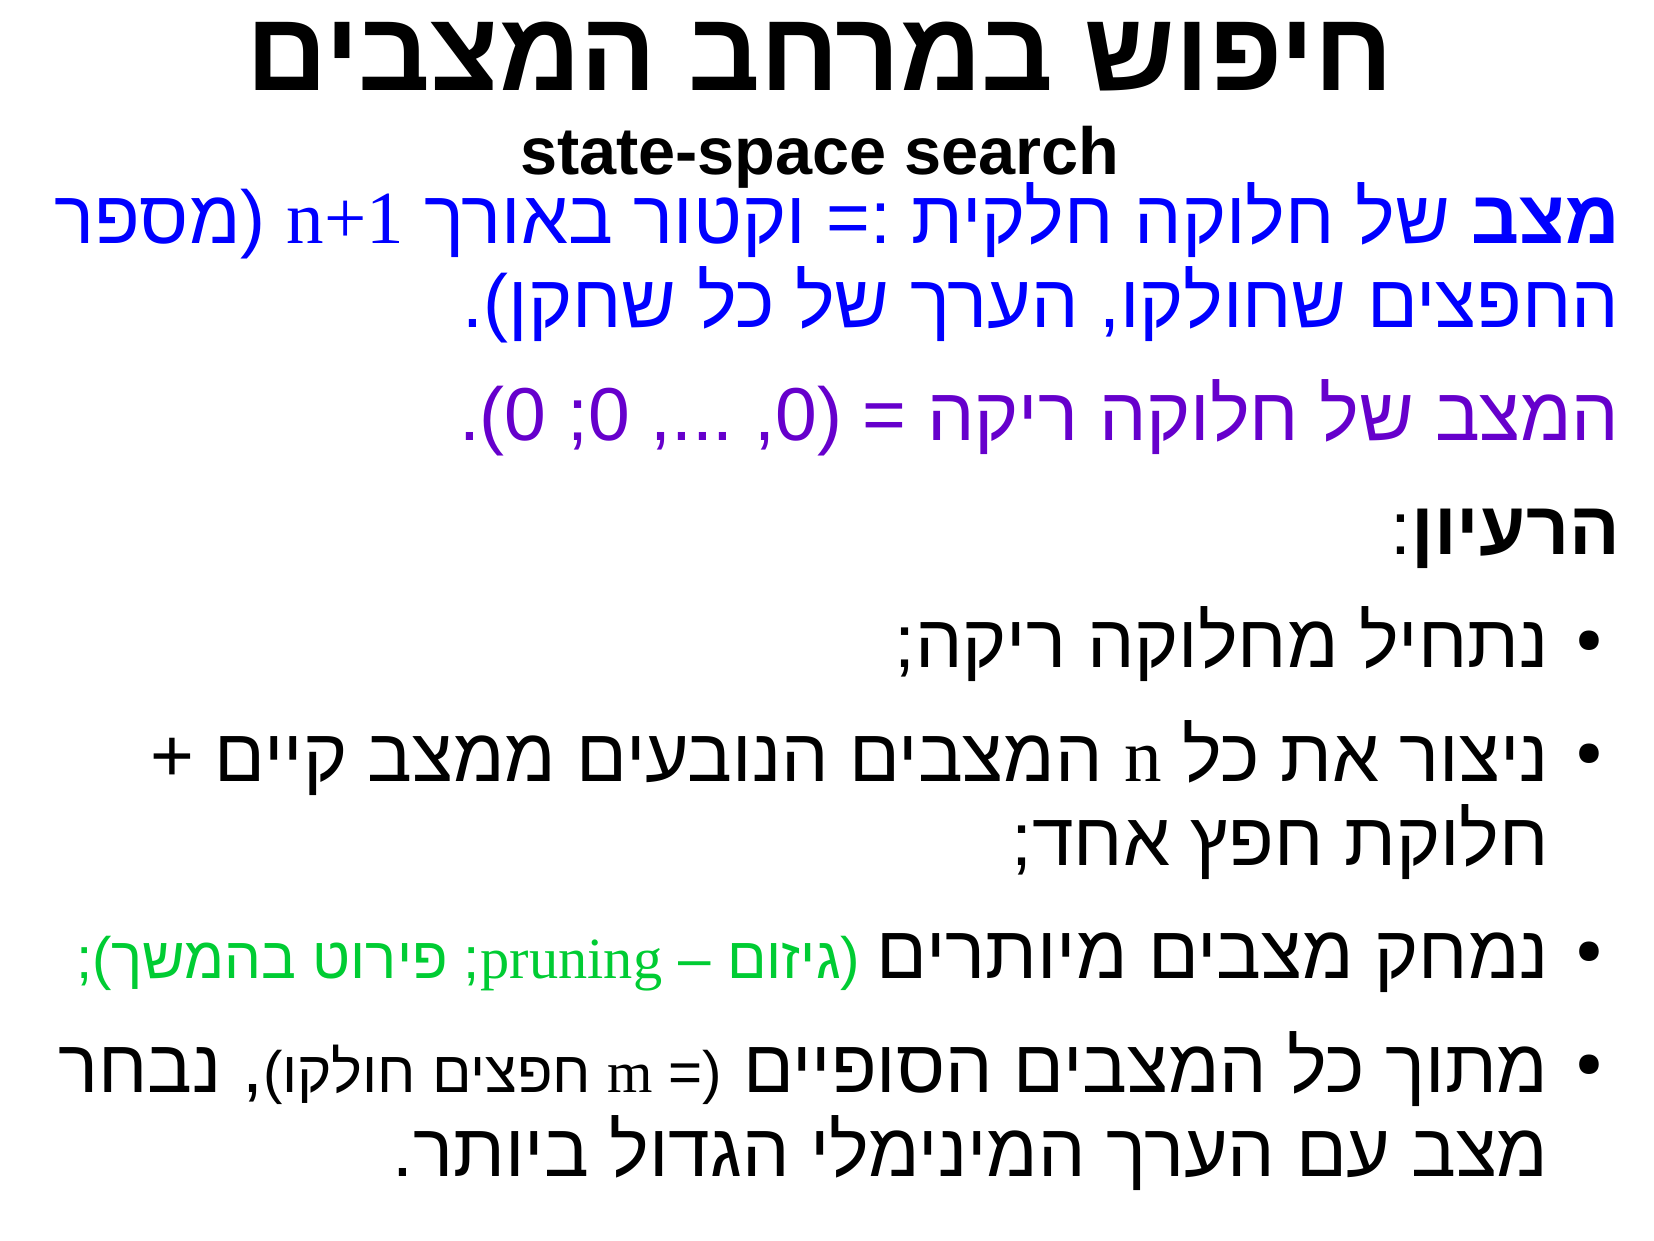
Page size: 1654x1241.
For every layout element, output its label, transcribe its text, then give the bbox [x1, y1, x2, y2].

title חיפוש במרחב המצבים state-space search [0, 0, 1647, 189]
list מצב של חלוקה חלקית := וקטור באורך n+1 (מספר החפצים שחולקו, הערך של כל שחקן). המצב של חלוקה ריקה = (0, ..., 0; 0). הרעיון: נתחיל מחלוקה ריקה; ניצור את כל n המצבים הנובעים ממצב קיים + חלוקת חפץ אחד; נמחק מצבים מיותרים (גיזום – pruning; פירוט בהמשך); מתוך כל המצבים הסופיים (= m חפצים חולקו), נבחר מצב עם הערך המינימלי הגדול ביותר. [0, 175, 1621, 1241]
